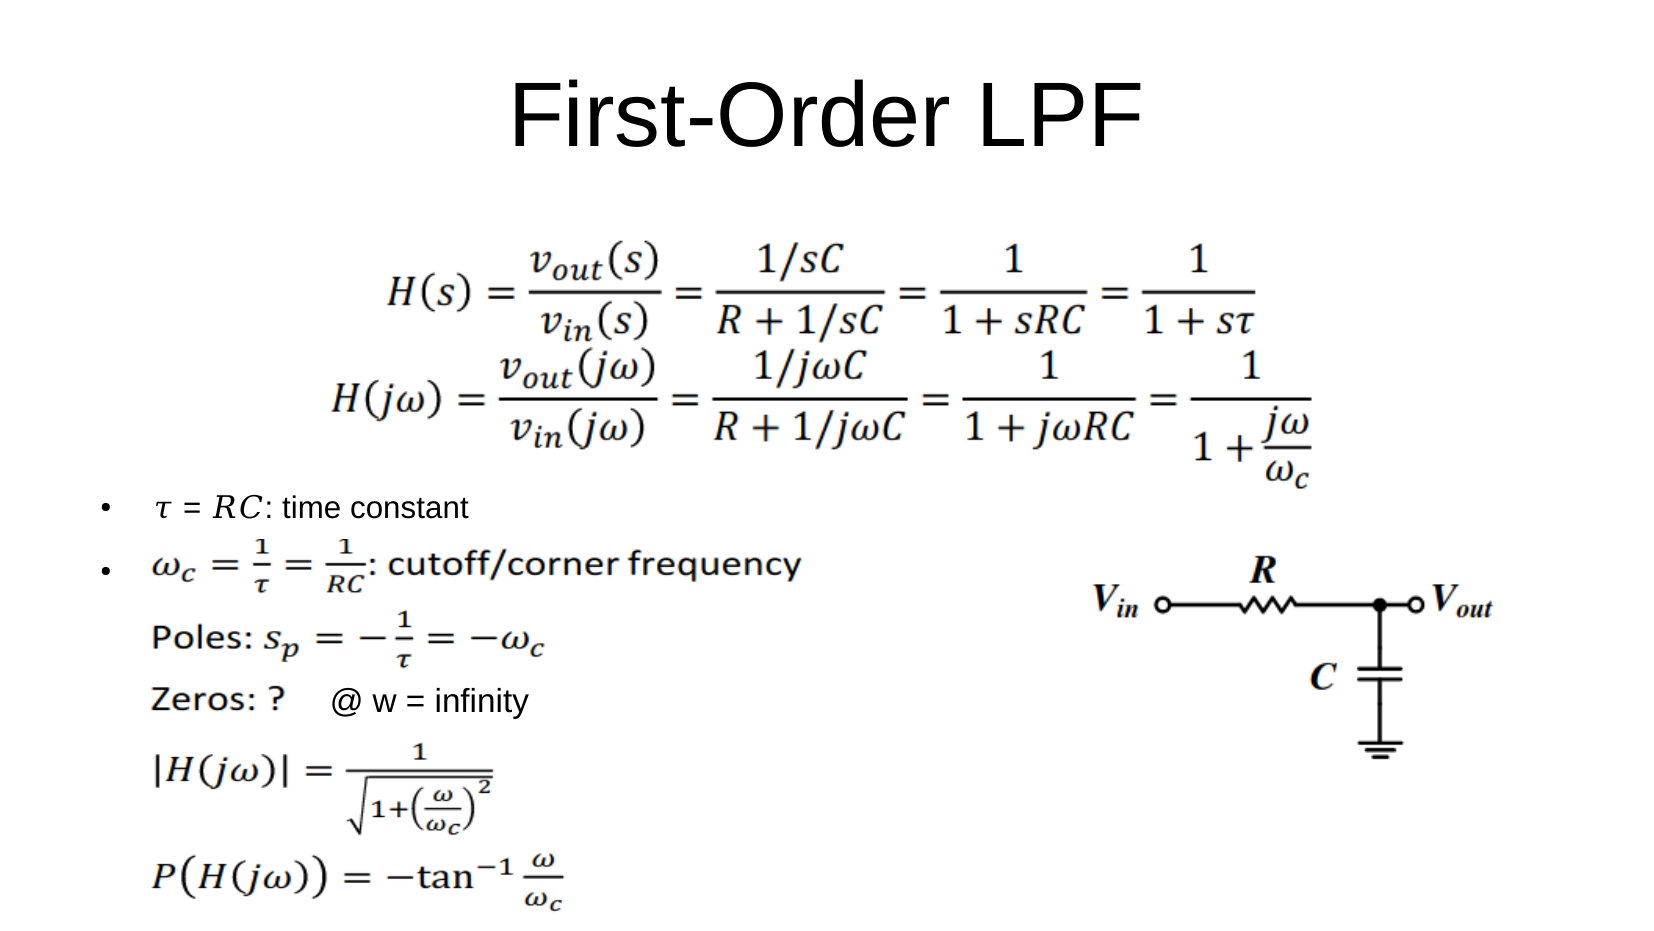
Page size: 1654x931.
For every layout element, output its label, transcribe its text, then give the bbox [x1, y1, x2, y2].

picture [1035, 539, 1506, 786]
picture [144, 539, 811, 916]
title First-Order LPF [82, 37, 1571, 193]
picture [310, 225, 1351, 496]
list 𝜏 = 𝑅𝐶: time constant [82, 217, 1571, 758]
text_box @ w = infinity [315, 675, 601, 774]
